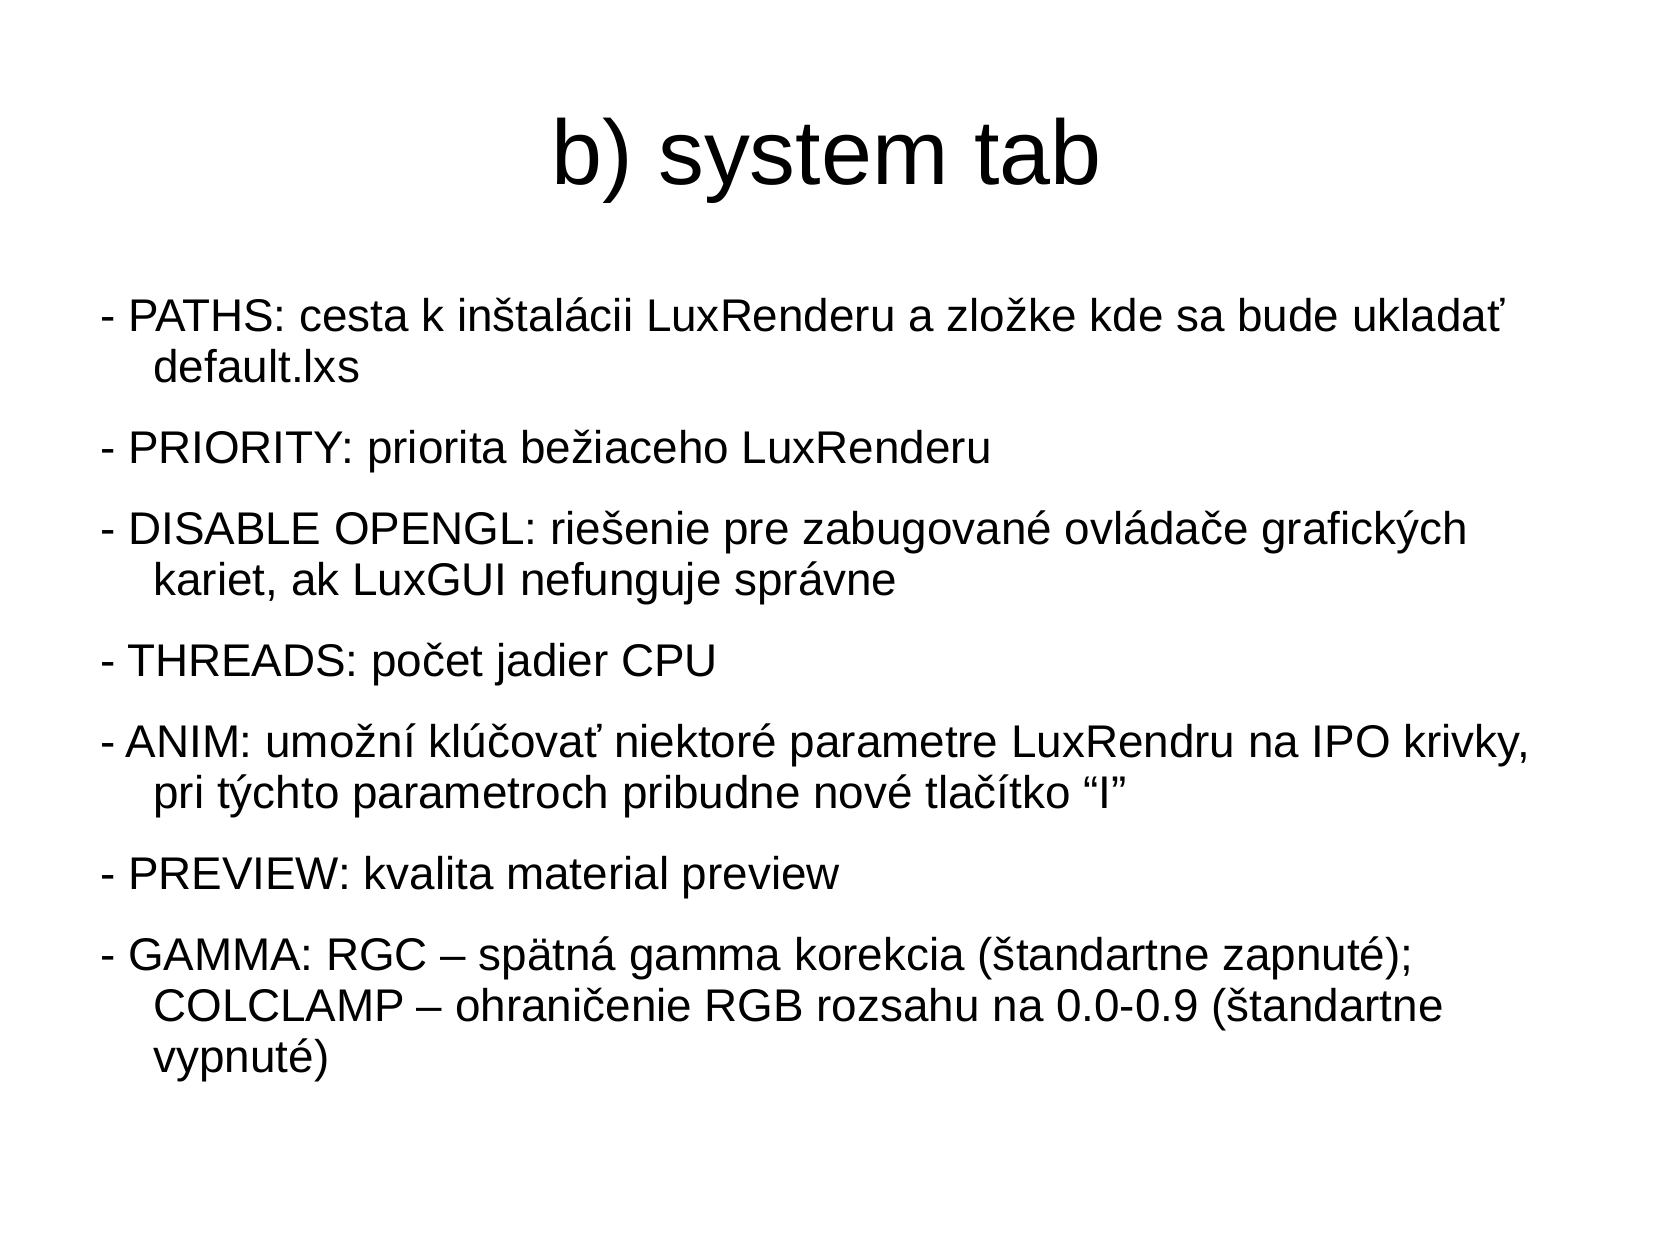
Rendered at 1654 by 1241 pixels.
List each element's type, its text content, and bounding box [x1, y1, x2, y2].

list - PATHS: cesta k inštalácii LuxRenderu a zložke kde sa bude ukladať default.lxs - PRIORITY: priorita bežiaceho LuxRenderu - DISABLE OPENGL: riešenie pre zabugované ovládače grafických kariet, ak LuxGUI nefunguje správne - THREADS: počet jadier CPU - ANIM: umožní klúčovať niektoré parametre LuxRendru na IPO krivky, pri týchto parametroch pribudne nové tlačítko “I” - PREVIEW: kvalita material preview - GAMMA: RGC – spätná gamma korekcia (štandartne zapnuté); COLCLAMP – ohraničenie RGB rozsahu na 0.0-0.9 (štandartne vypnuté) [82, 290, 1571, 1094]
title b) system tab [82, 56, 1571, 250]
